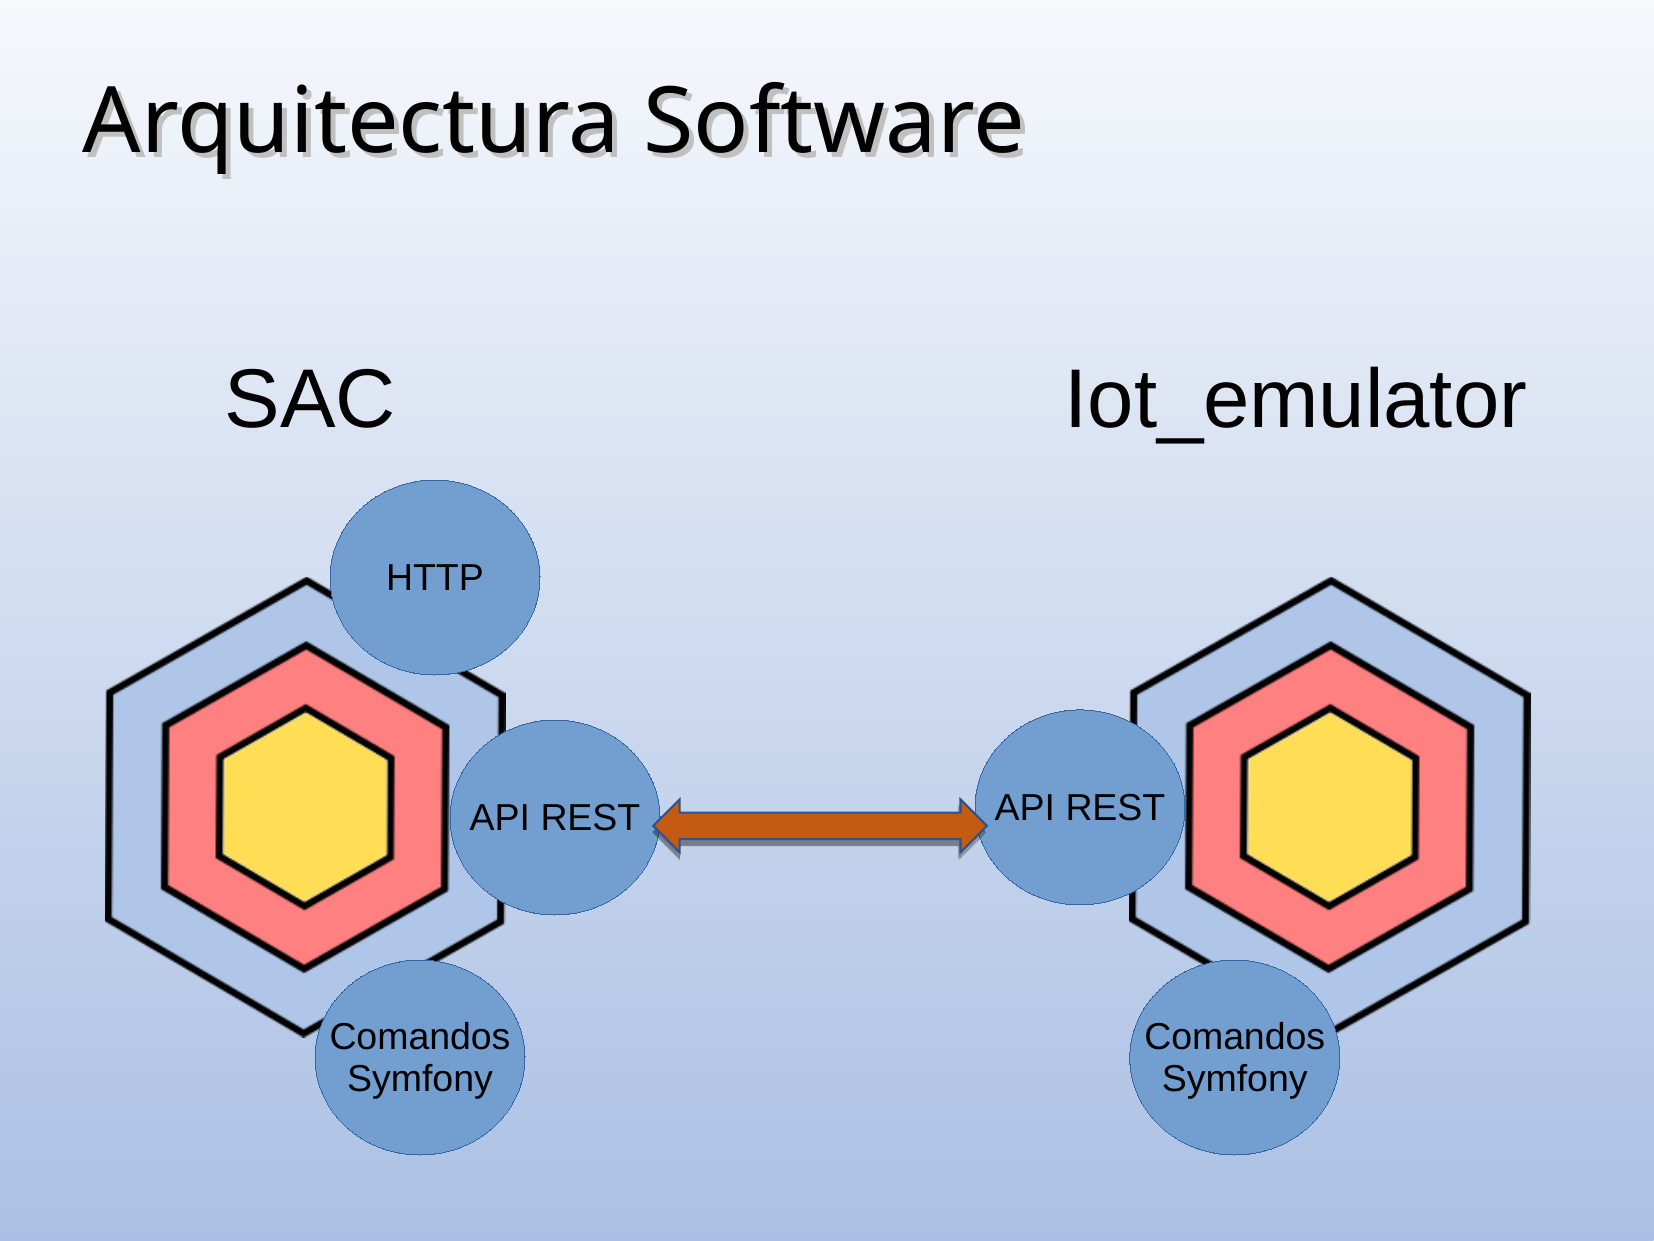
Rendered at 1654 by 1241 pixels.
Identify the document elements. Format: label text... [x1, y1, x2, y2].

title Arquitectura Software [82, 60, 1571, 172]
text_box Comandos Symfony [1129, 960, 1340, 1156]
text_box SAC [210, 345, 411, 453]
text_box [653, 799, 987, 853]
text_box Iot_emulator [1050, 345, 1543, 453]
text_box Comandos Symfony [315, 960, 526, 1156]
text_box API REST [450, 720, 661, 916]
picture [1129, 577, 1531, 1038]
picture [105, 577, 506, 1038]
text_box HTTP [330, 480, 541, 676]
text_box API REST [975, 709, 1186, 905]
